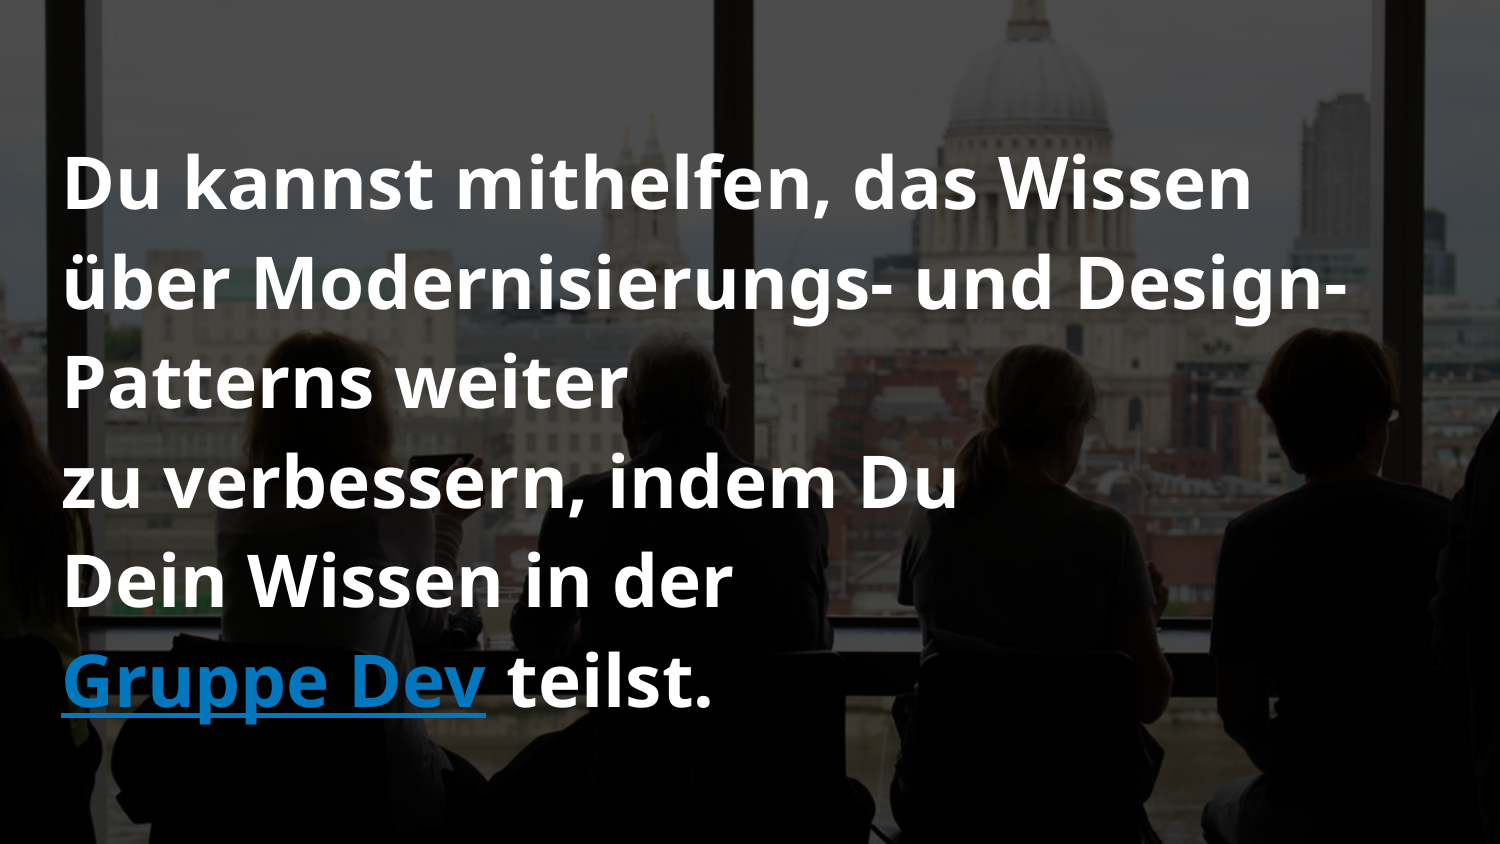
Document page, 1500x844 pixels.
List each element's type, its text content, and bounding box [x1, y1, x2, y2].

title Du kannst mithelfen, das Wissen über Modernisierungs- und Design-Patterns weiter zu verbessern, indem Du Dein Wissen in der Gruppe Dev teilst. [46, 116, 1500, 746]
picture [0, 0, 1500, 844]
